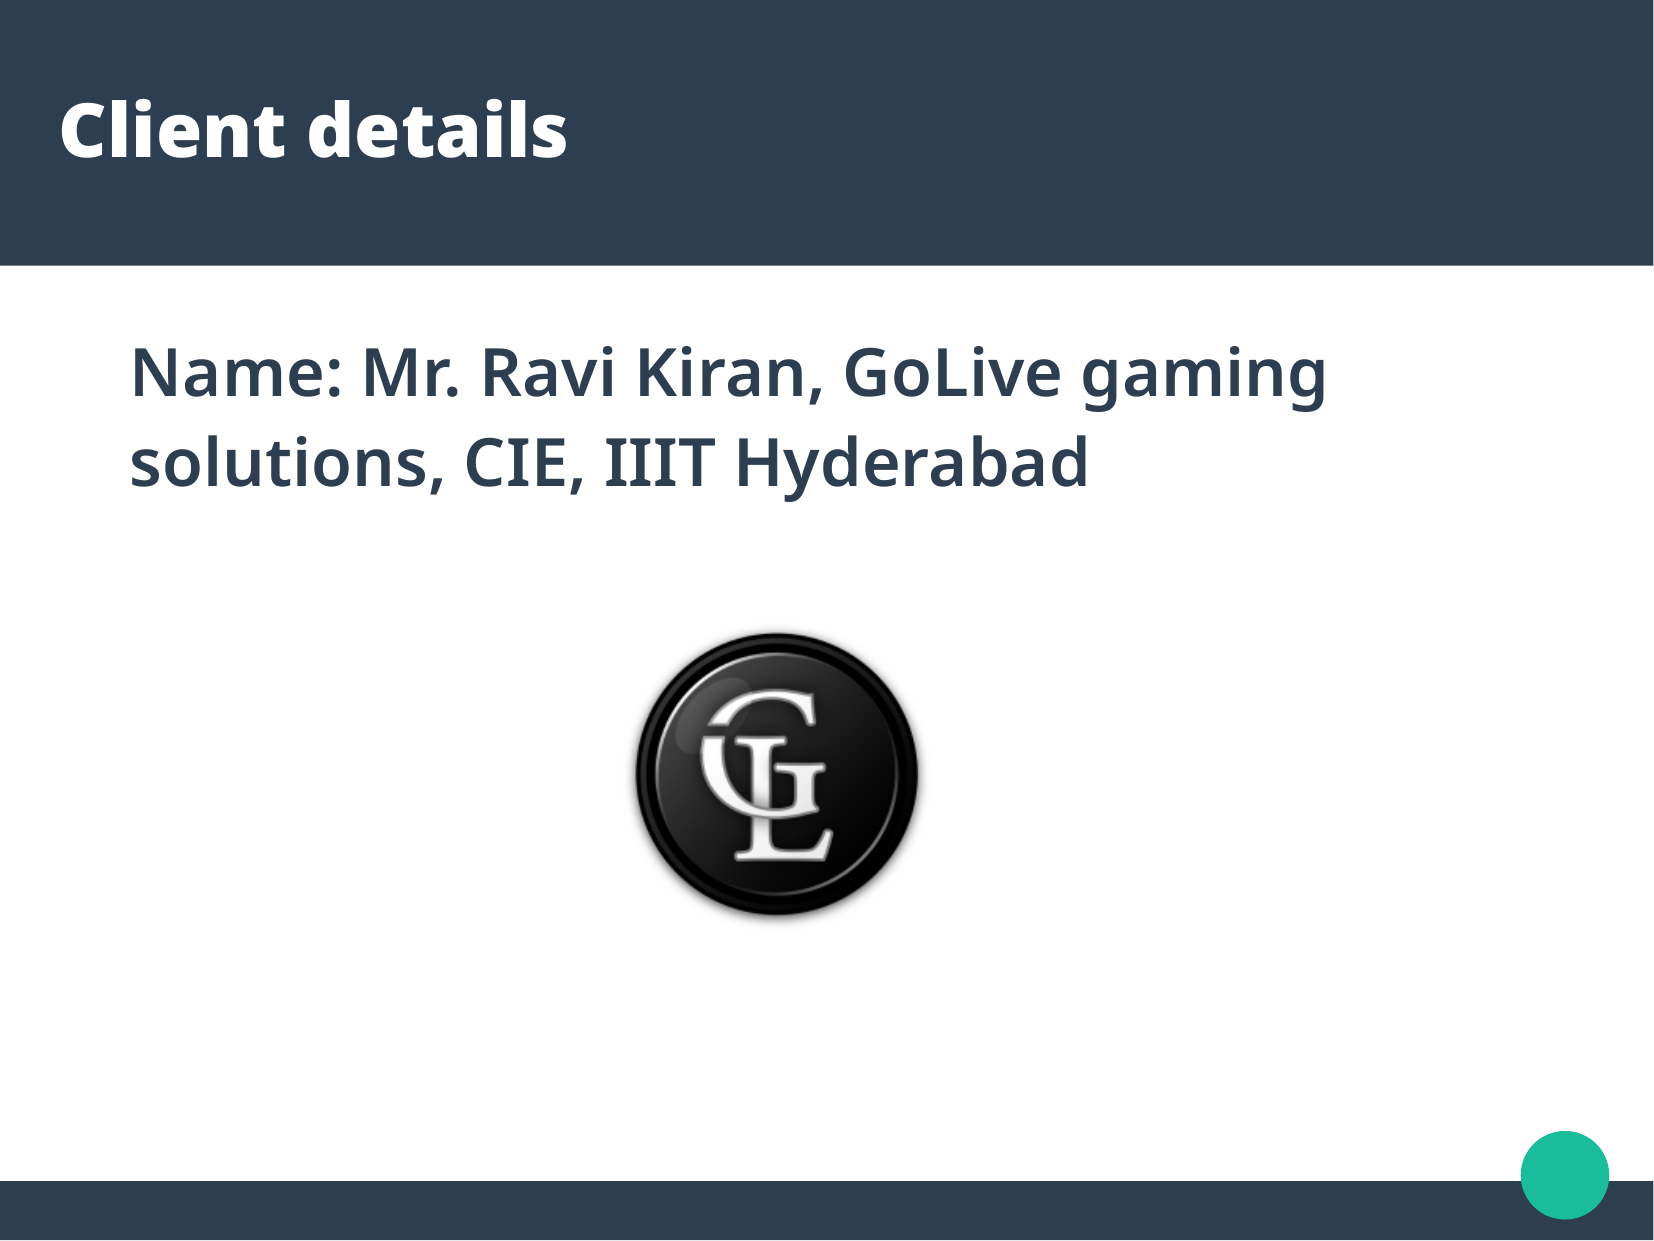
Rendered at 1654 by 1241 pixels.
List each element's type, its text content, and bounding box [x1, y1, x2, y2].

list Name: Mr. Ravi Kiran, GoLive gaming solutions, CIE, IIIT Hyderabad [59, 324, 1595, 1152]
picture [620, 620, 934, 934]
title Client details [59, 49, 1595, 207]
